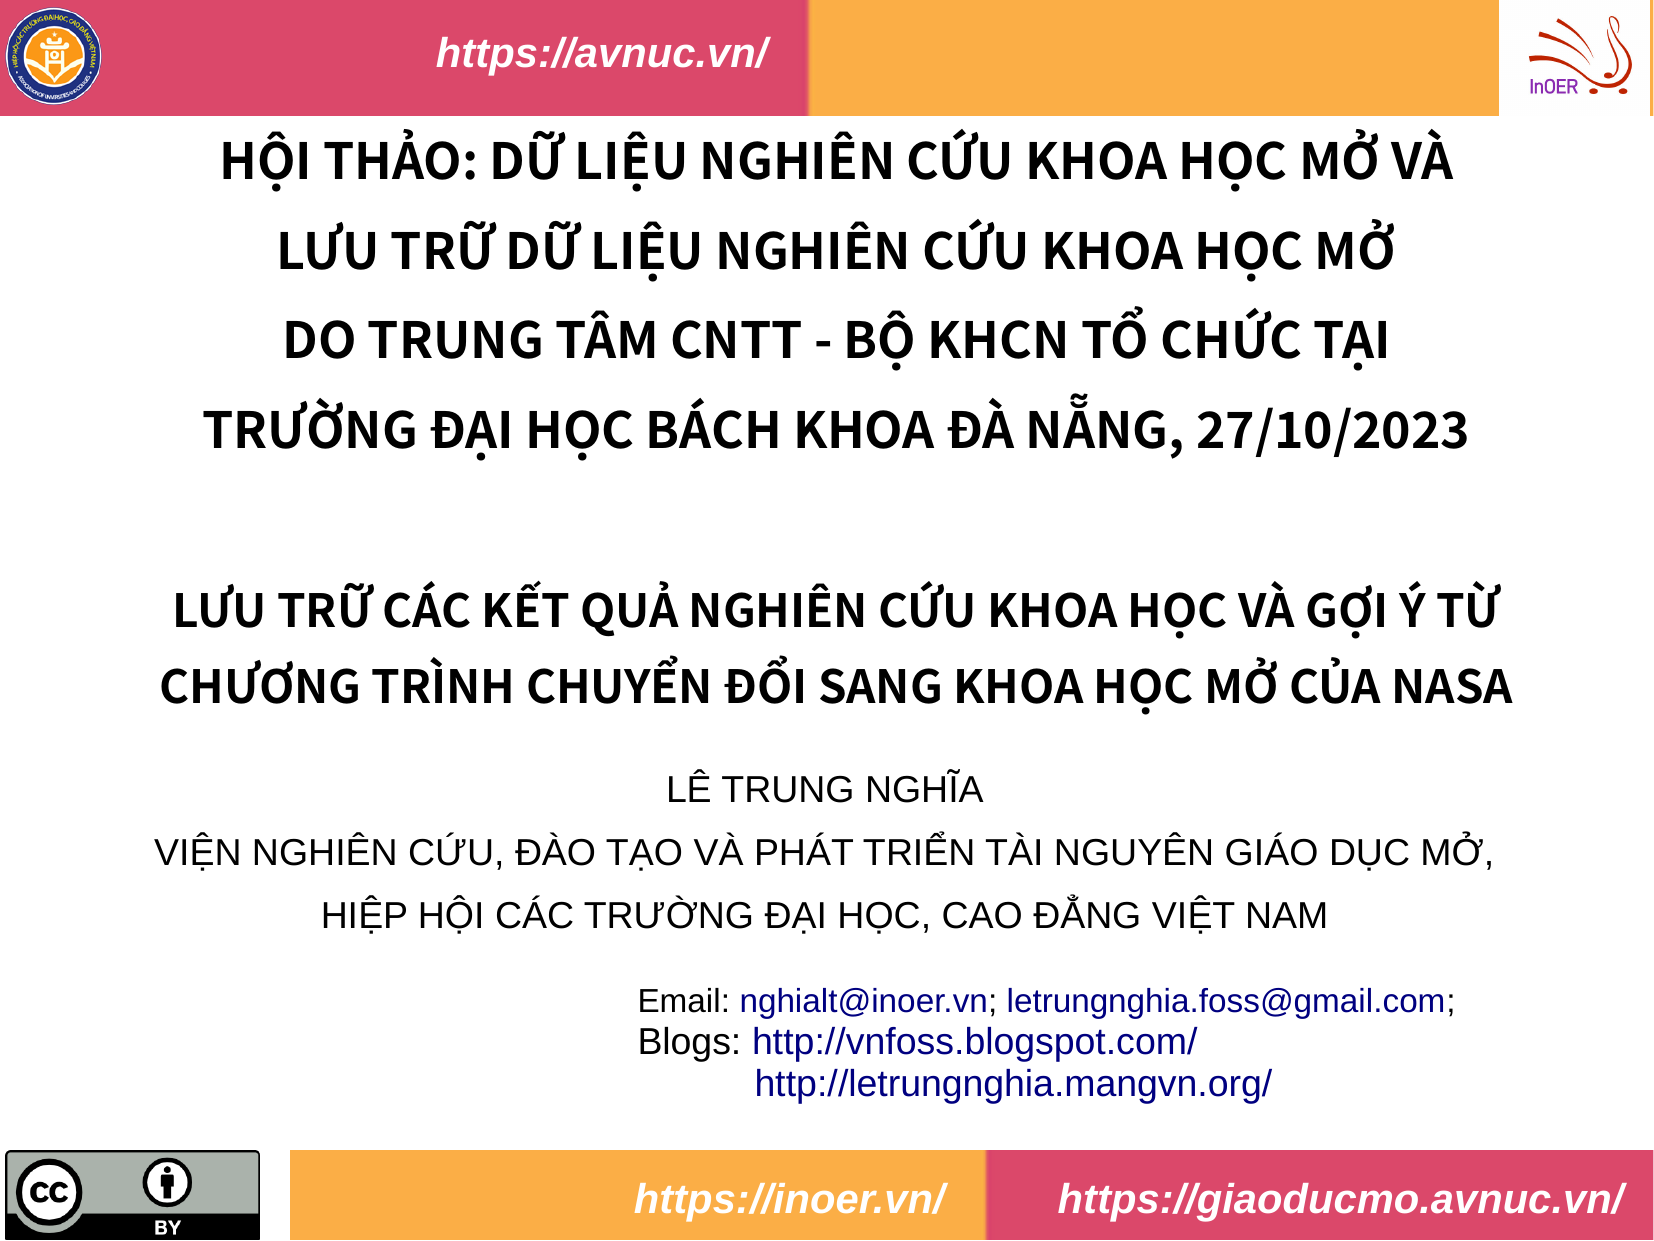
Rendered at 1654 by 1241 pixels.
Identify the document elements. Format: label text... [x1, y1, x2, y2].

text_box LÊ TRUNG NGHĨA VIỆN NGHIÊN CỨU, ĐÀO TẠO VÀ PHÁT TRIỂN TÀI NGUYÊN GIÁO DỤC MỞ, HIỆP HỘI CÁC TRƯỜNG ĐẠI HỌC, CAO ĐẲNG VIỆT NAM Email: nghialt@inoer.vn; letrungnghia.foss@gmail.com; Blogs: http://vnfoss.blogspot.com/ http://letrungnghia.mangvn.org/ [37, 536, 1613, 1200]
text_box https://giaoducmo.avnuc.vn/ [1000, 1168, 1639, 1230]
picture [290, 1150, 1654, 1240]
text_box https://avnuc.vn/ [156, 22, 794, 84]
picture [5, 1150, 260, 1240]
picture [0, 0, 1654, 116]
text_box HỘI THẢO: DỮ LIỆU NGHIÊN CỨU KHOA HỌC MỞ VÀ LƯU TRỮ DỮ LIỆU NGHIÊN CỨU KHOA HỌC MỞ DO TRUNG TÂM CNTT - BỘ KHCN TỔ CHỨC TẠI TRƯỜNG ĐẠI HỌC BÁCH KHOA ĐÀ NẴNG, 27/10/2023 LƯU TRỮ CÁC KẾT QUẢ NGHIÊN CỨU KHOA HỌC VÀ GỢI Ý TỪ CHƯƠNG TRÌNH CHUYỂN ĐỔI SANG KHOA HỌC MỞ CỦA NASA [135, 116, 1538, 536]
text_box https://inoer.vn/ [333, 1168, 971, 1230]
